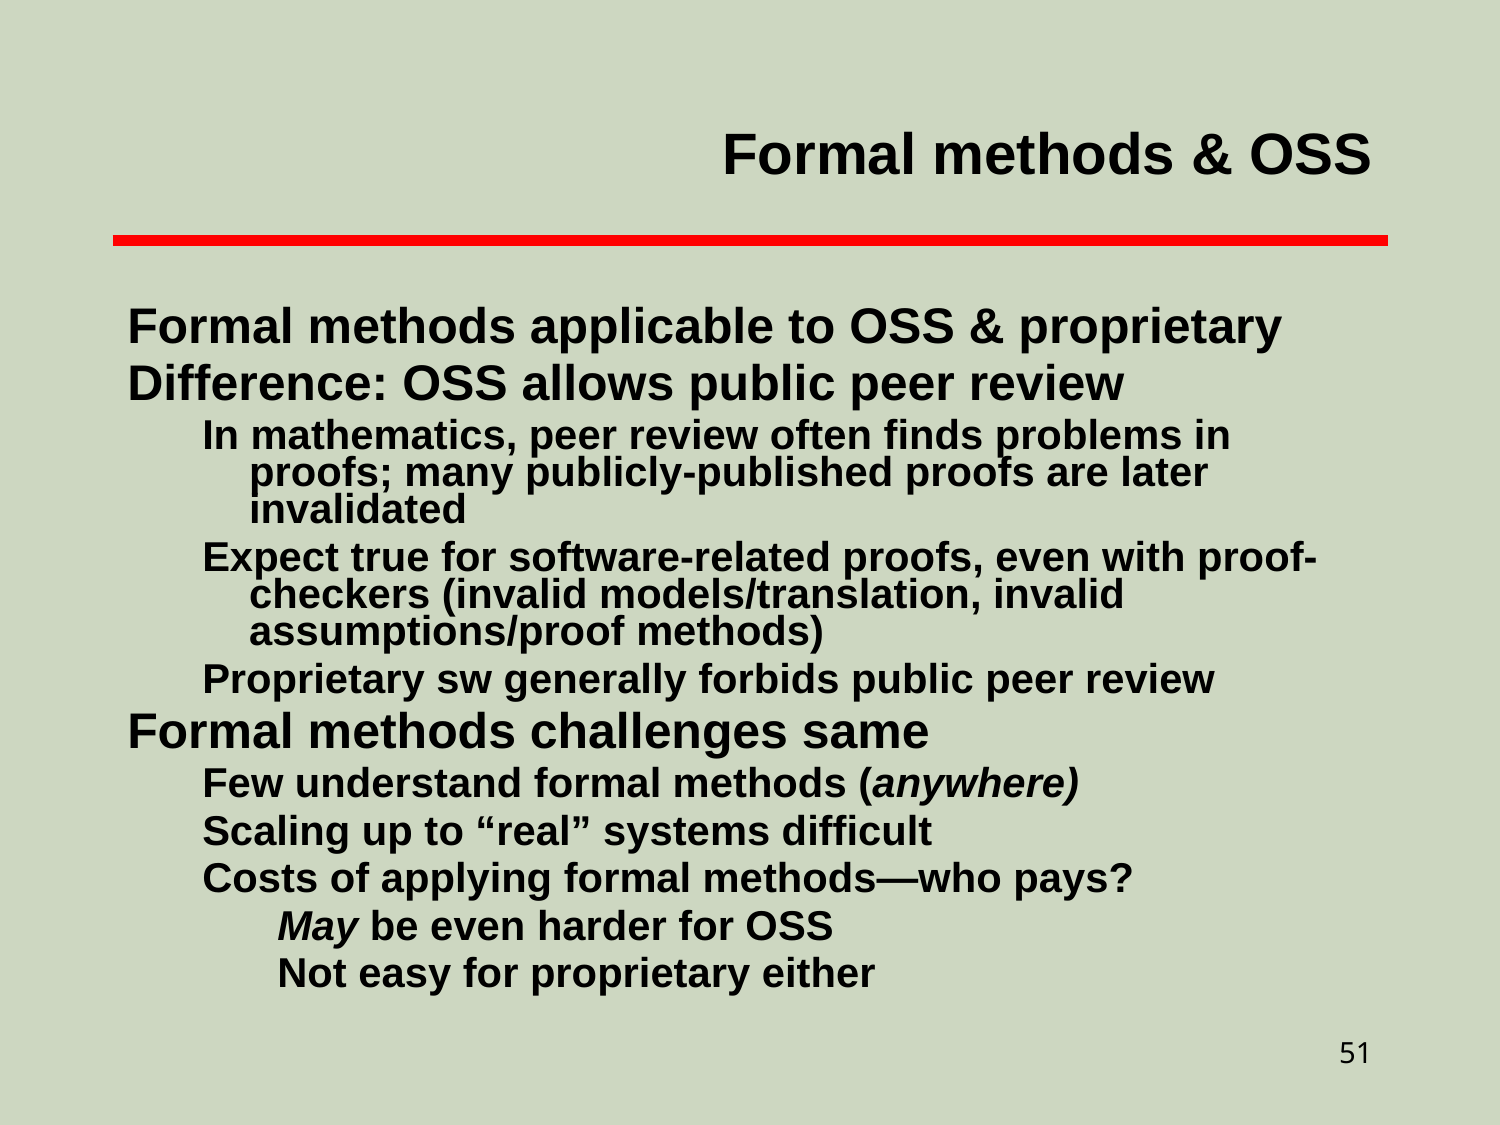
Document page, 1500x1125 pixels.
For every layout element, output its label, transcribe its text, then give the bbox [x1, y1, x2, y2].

list Formal methods applicable to OSS & proprietary Difference: OSS allows public peer review In mathematics, peer review often finds problems in proofs; many publicly-published proofs are later invalidated Expect true for software-related proofs, even with proof-checkers (invalid models/translation, invalid assumptions/proof methods) Proprietary sw generally forbids public peer review Formal methods challenges same Few understand formal methods (anywhere) Scaling up to “real” systems difficult Costs of applying formal methods—who pays? May be even harder for OSS Not easy for proprietary either [112, 299, 1388, 1066]
title Formal methods & OSS [337, 85, 1388, 224]
